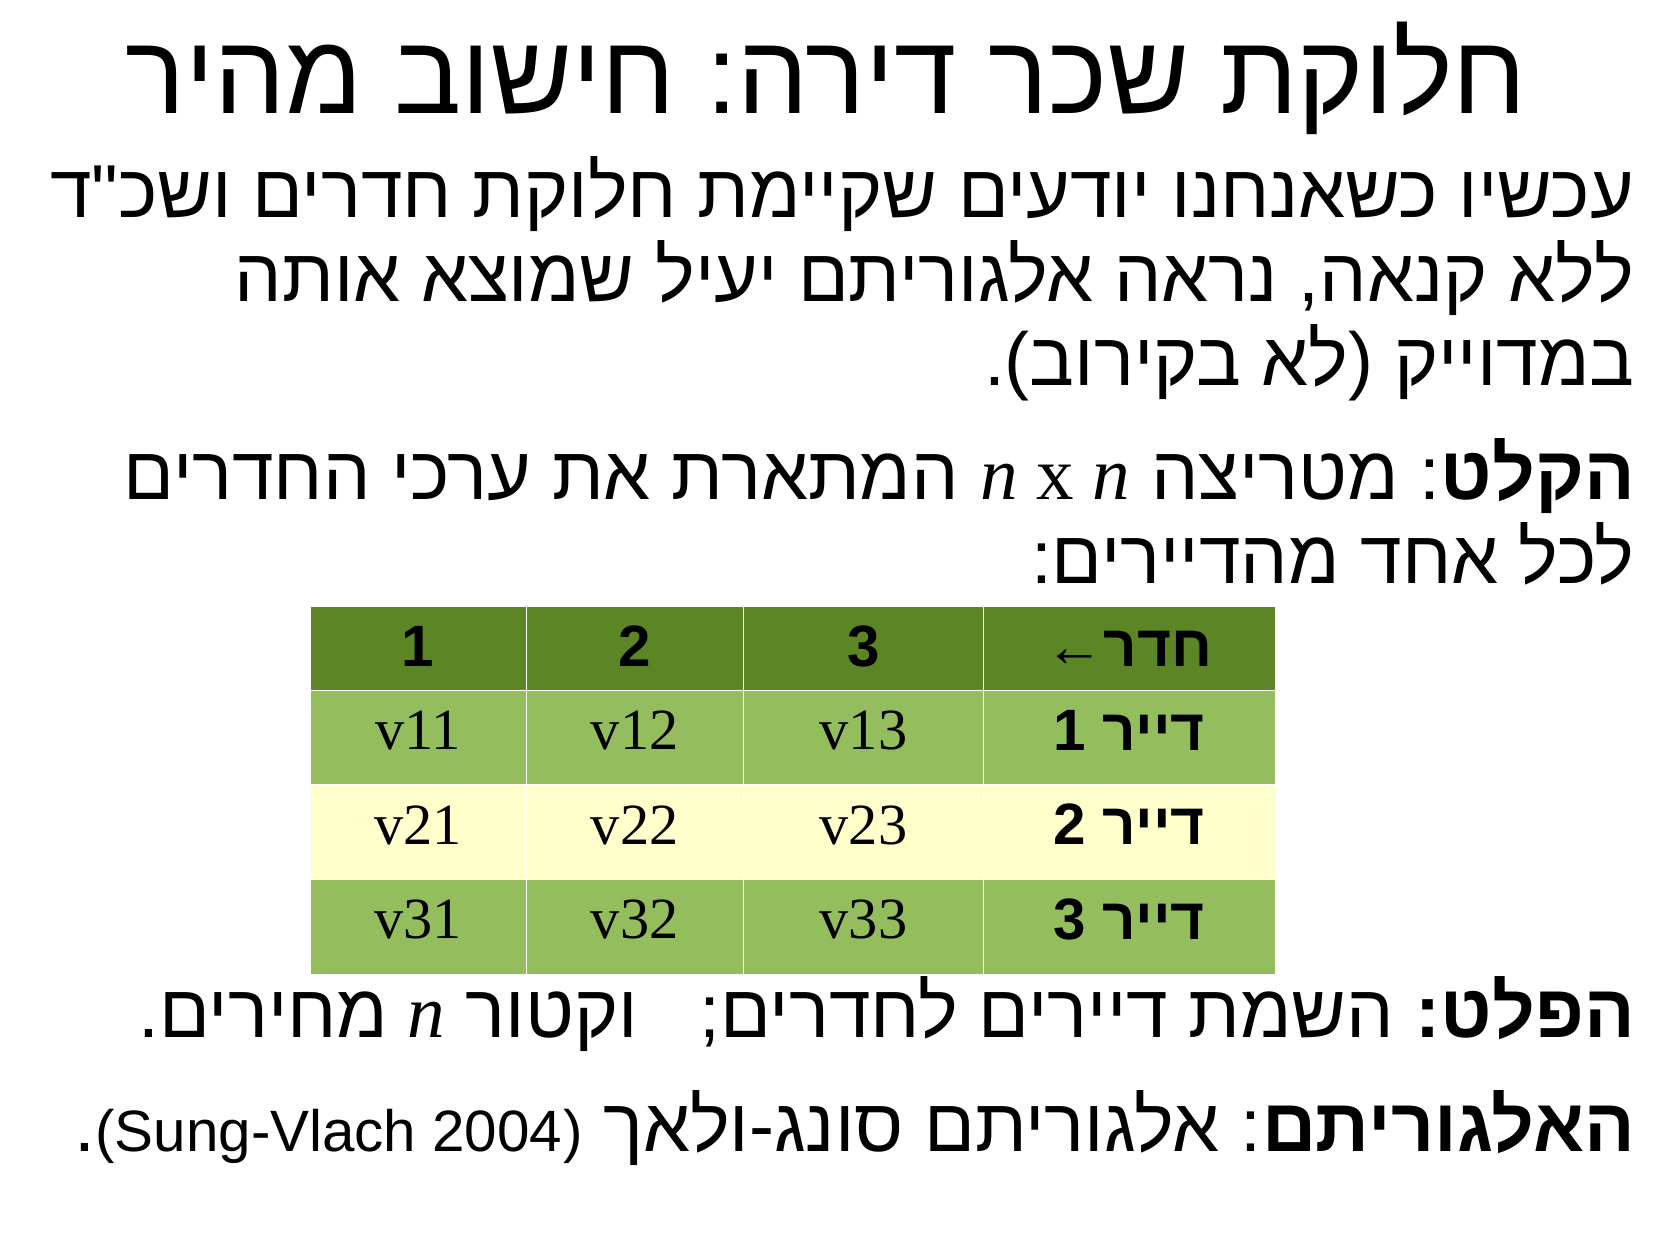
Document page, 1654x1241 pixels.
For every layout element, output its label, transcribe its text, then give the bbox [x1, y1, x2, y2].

table_cell v33 [744, 880, 983, 974]
table_cell דייר 3 [984, 880, 1275, 974]
table_cell v11 [311, 691, 526, 784]
table_header 3 [744, 607, 983, 690]
table_header חדר← [984, 607, 1275, 690]
table_header 2 [527, 607, 743, 690]
table_cell v13 [744, 691, 983, 784]
table_header 1 [311, 607, 526, 690]
table_cell v12 [527, 691, 743, 784]
title חלוקת שכר דירה: חישוב מהיר [0, 0, 1654, 151]
table_cell v23 [744, 785, 983, 879]
table_cell v32 [527, 880, 743, 974]
table_cell דייר 2 [984, 785, 1275, 879]
table_cell דייר 1 [984, 691, 1275, 784]
table_cell v21 [311, 785, 526, 879]
table_cell v22 [527, 785, 743, 879]
list עכשיו כשאנחנו יודעים שקיימת חלוקת חדרים ושכ"ד ללא קנאה, נראה אלגוריתם יעיל שמוצא אותה במדוייק (לא בקירוב). הקלט: מטריצה n x n המתארת את ערכי החדרים לכל אחד מהדיירים: הפלט: השמת דיירים לחדרים; וקטור n מחירים. האלגוריתם: אלגוריתם סונג-ולאך (Sung-Vlach 2004). [15, 150, 1636, 1201]
table_cell v31 [311, 880, 526, 974]
